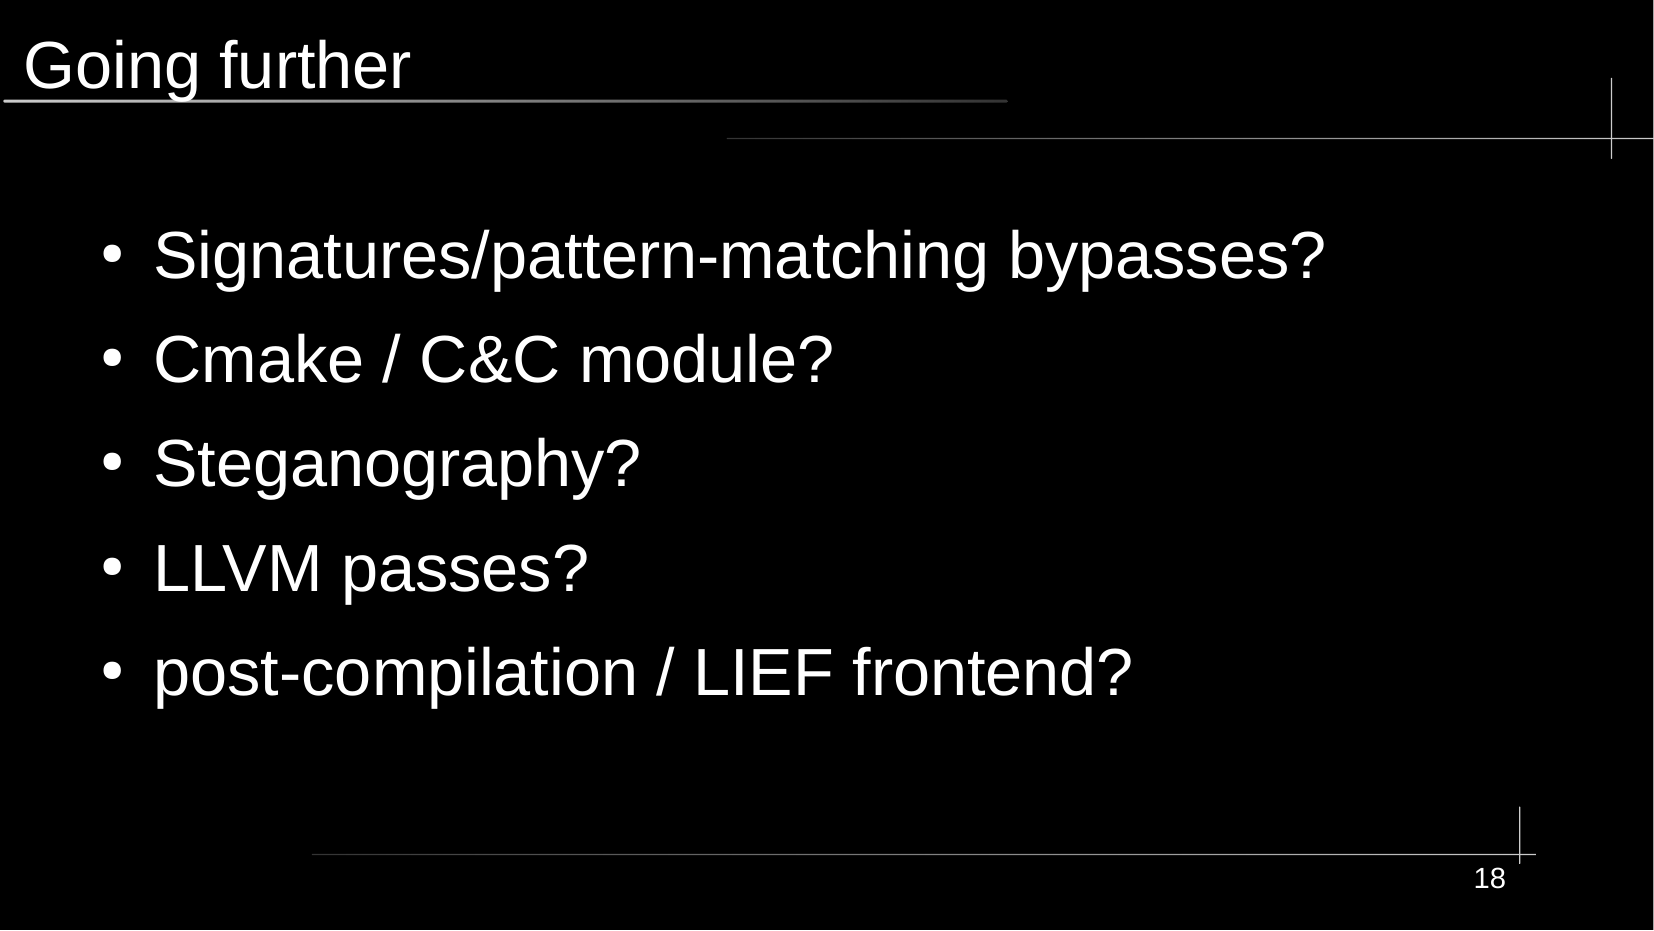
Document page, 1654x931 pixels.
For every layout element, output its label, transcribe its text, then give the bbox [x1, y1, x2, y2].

list Signatures/pattern-matching bypasses? Cmake / C&C module? Steganography? LLVM passes? post-compilation / LIEF frontend? [82, 217, 1571, 758]
title Going further [23, 11, 1589, 119]
